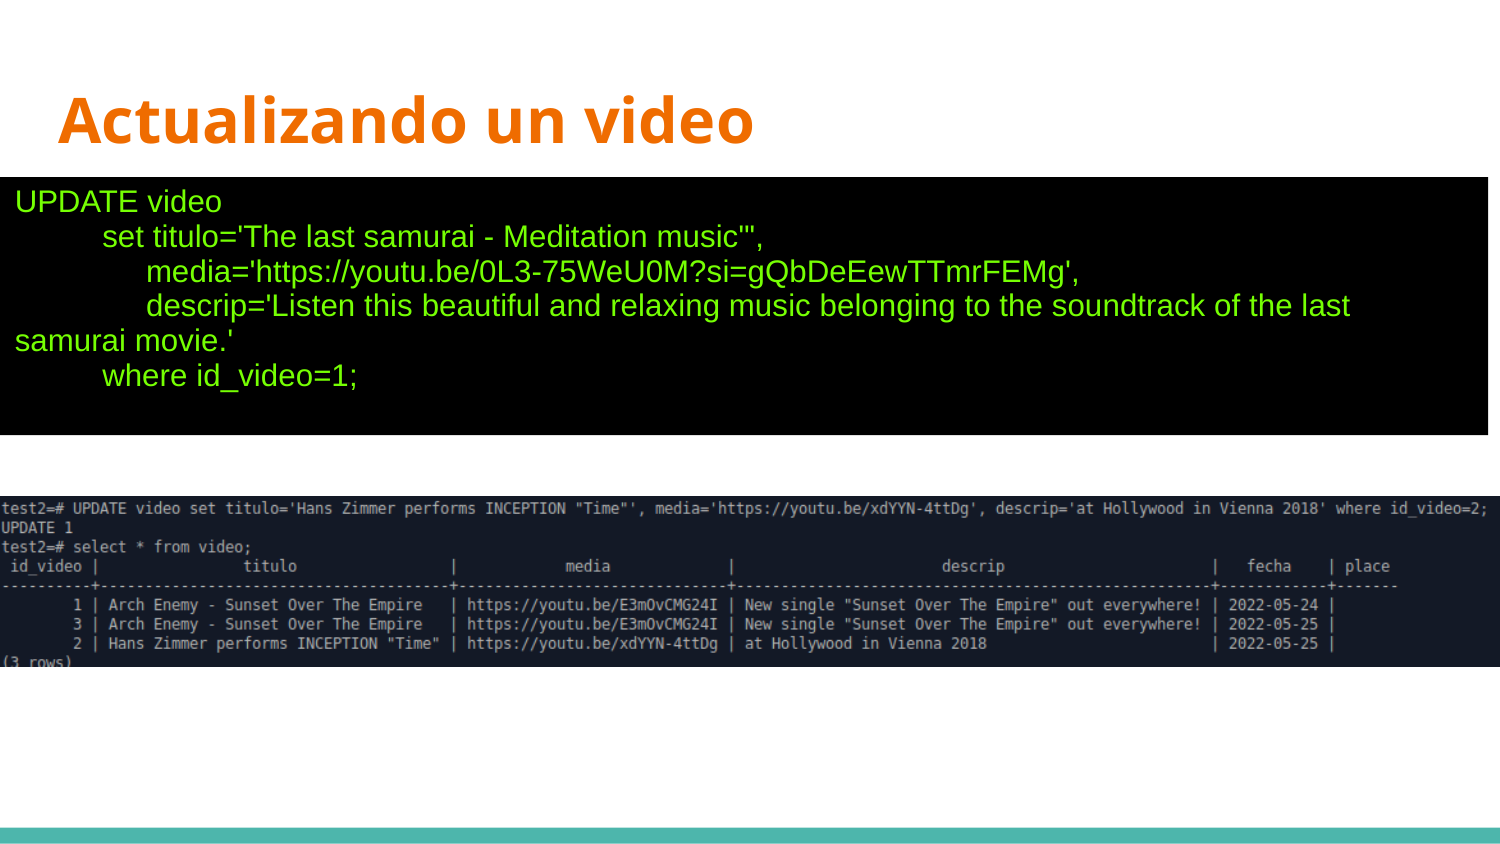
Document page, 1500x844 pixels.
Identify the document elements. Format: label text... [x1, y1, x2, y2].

text_box UPDATE video set titulo='The last samurai - Meditation music"', media='https://youtu.be/0L3-75WeU0M?si=gQbDeEewTTmrFEMg', descrip='Listen this beautiful and relaxing music belonging to the soundtrack of the last samurai movie.' where id_video=1; [0, 177, 1489, 436]
title Actualizando un video [43, 61, 1441, 177]
picture [0, 496, 1500, 667]
